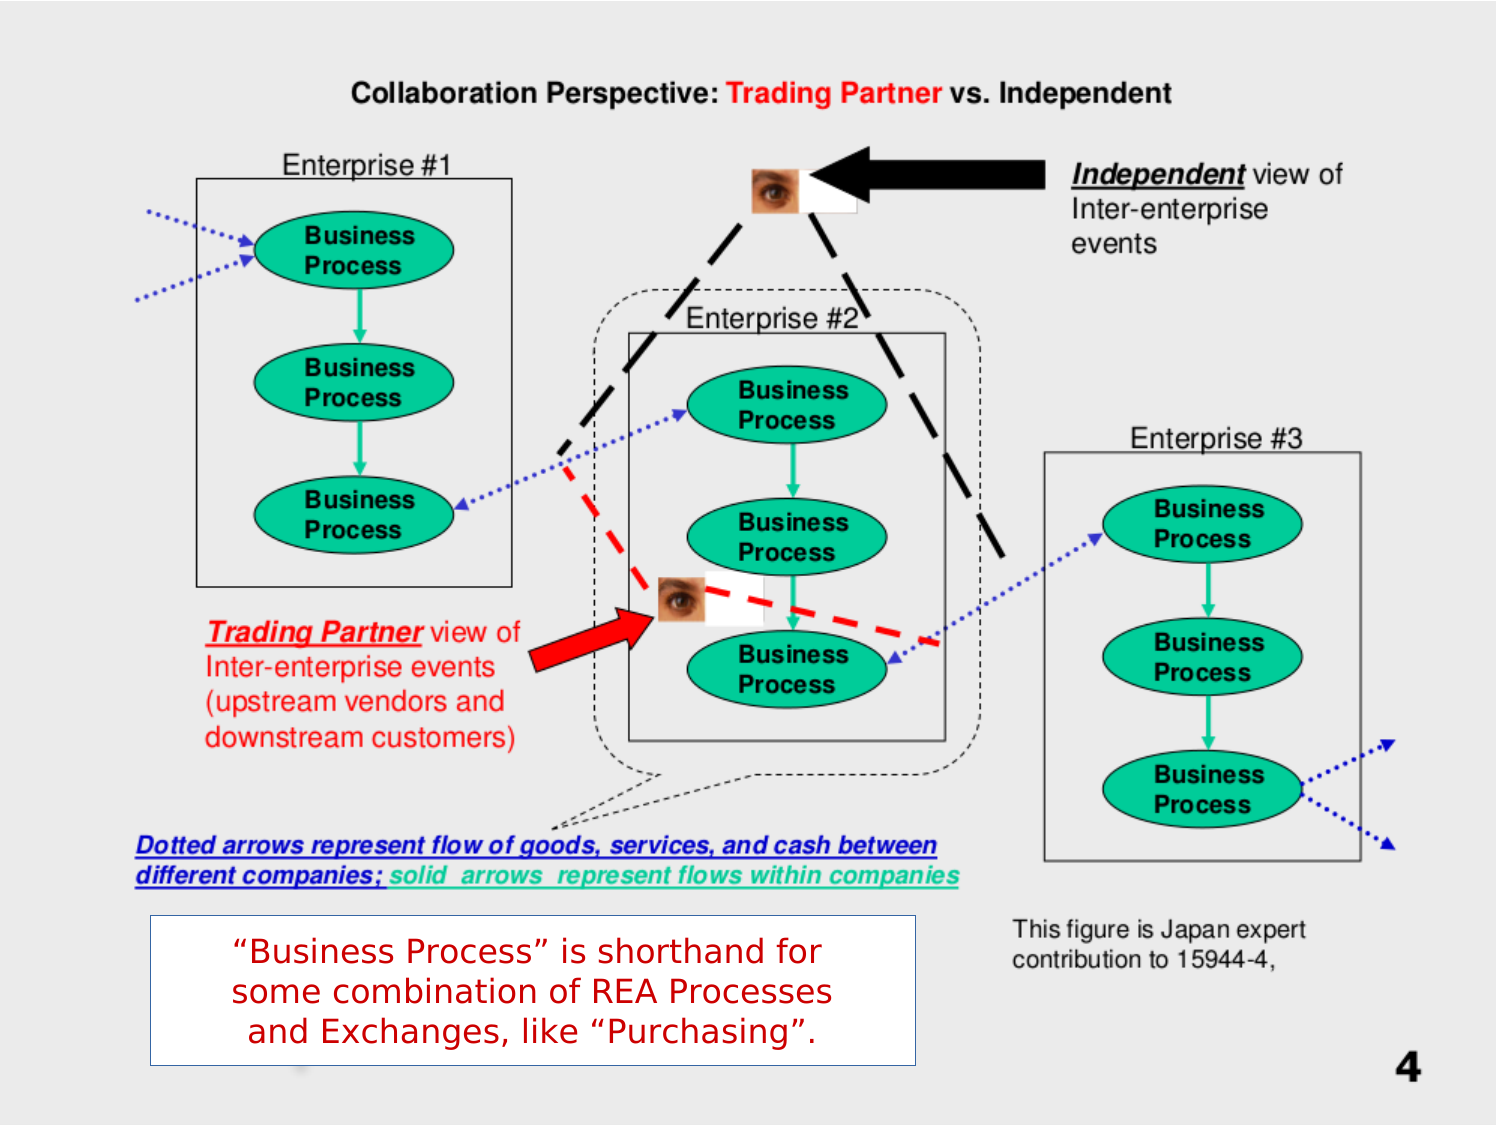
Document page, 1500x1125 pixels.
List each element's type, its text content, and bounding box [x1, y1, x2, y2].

text_box “Business Process” is shorthand for some combination of REA Processes and Exchanges, like “Purchasing”. [150, 915, 916, 1066]
picture [0, 1, 1496, 1125]
